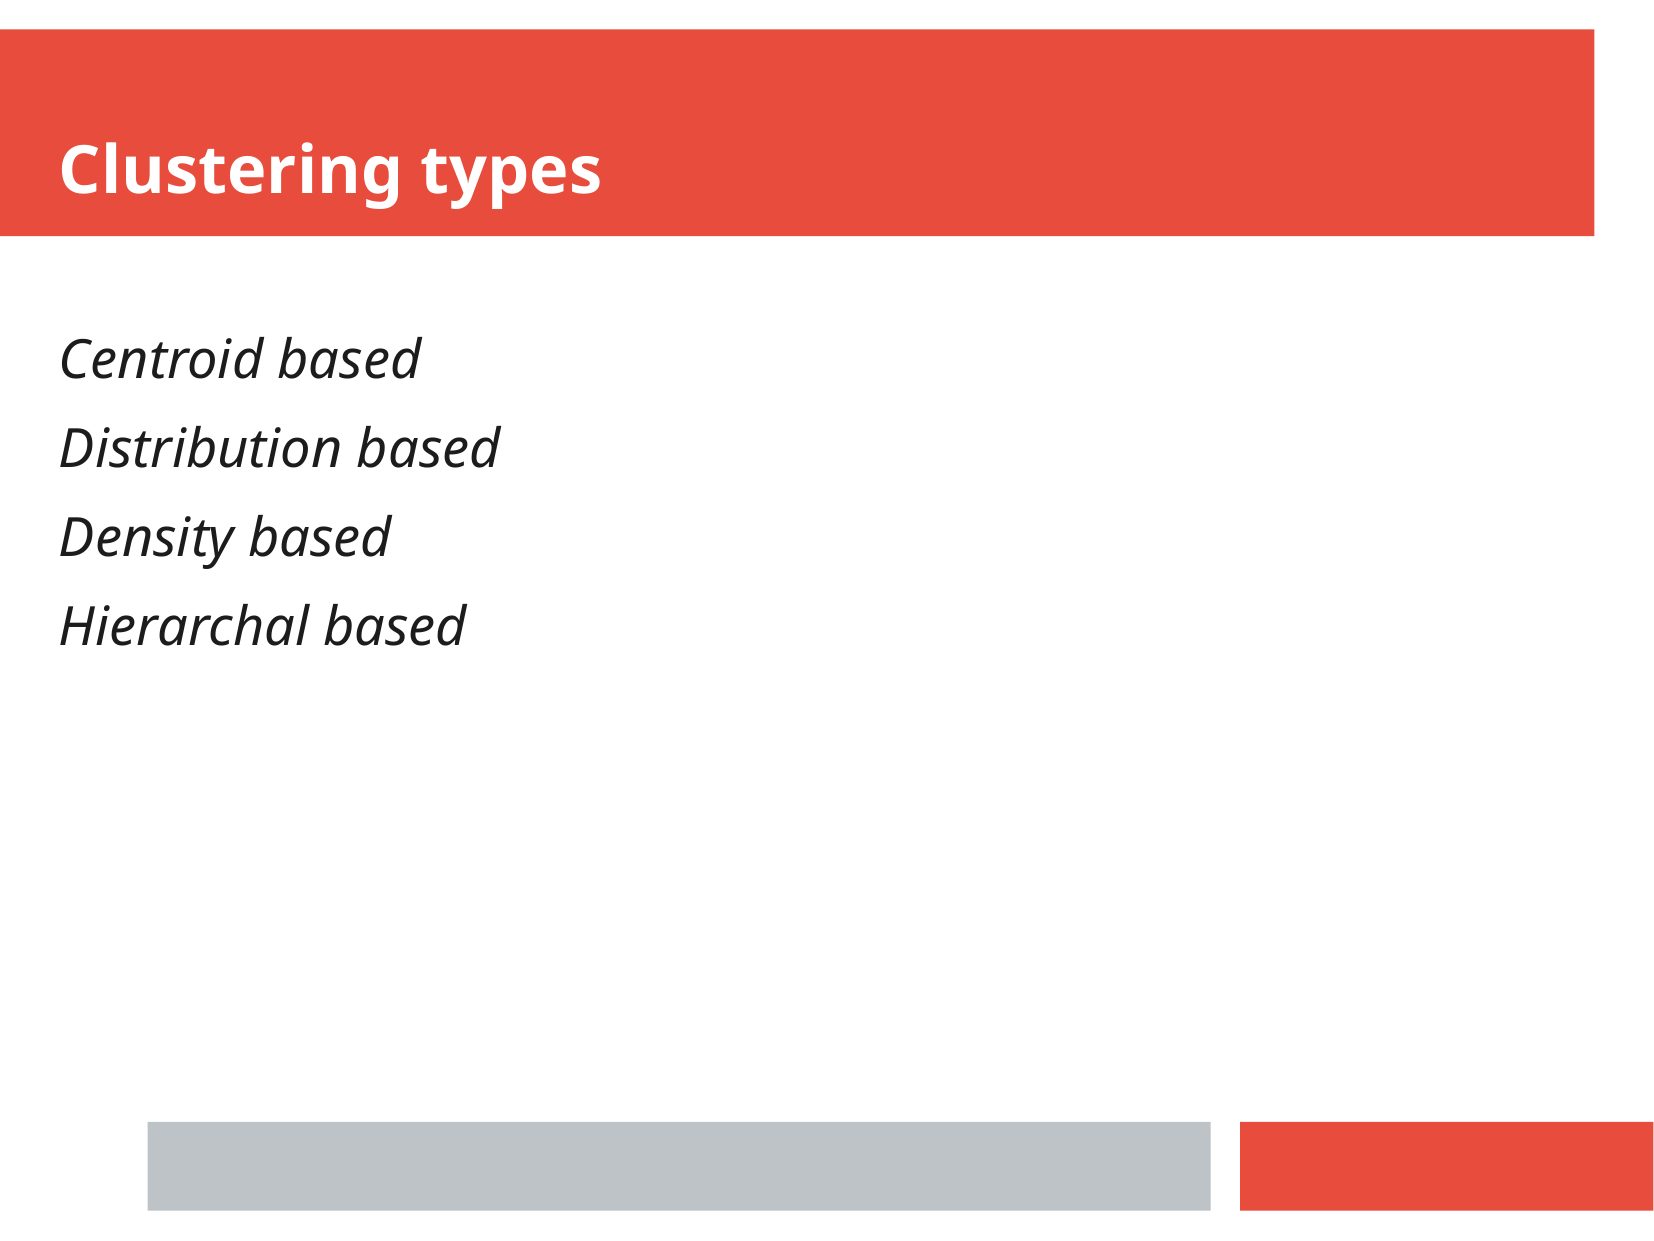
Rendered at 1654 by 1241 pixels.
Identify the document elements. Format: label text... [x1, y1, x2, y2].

text_box Clustering types [374, 164, 389, 186]
text_box Centroid based Distribution based Density based Hierarchal based [58, 324, 1565, 1093]
text_box Clustering types [58, 58, 1595, 207]
